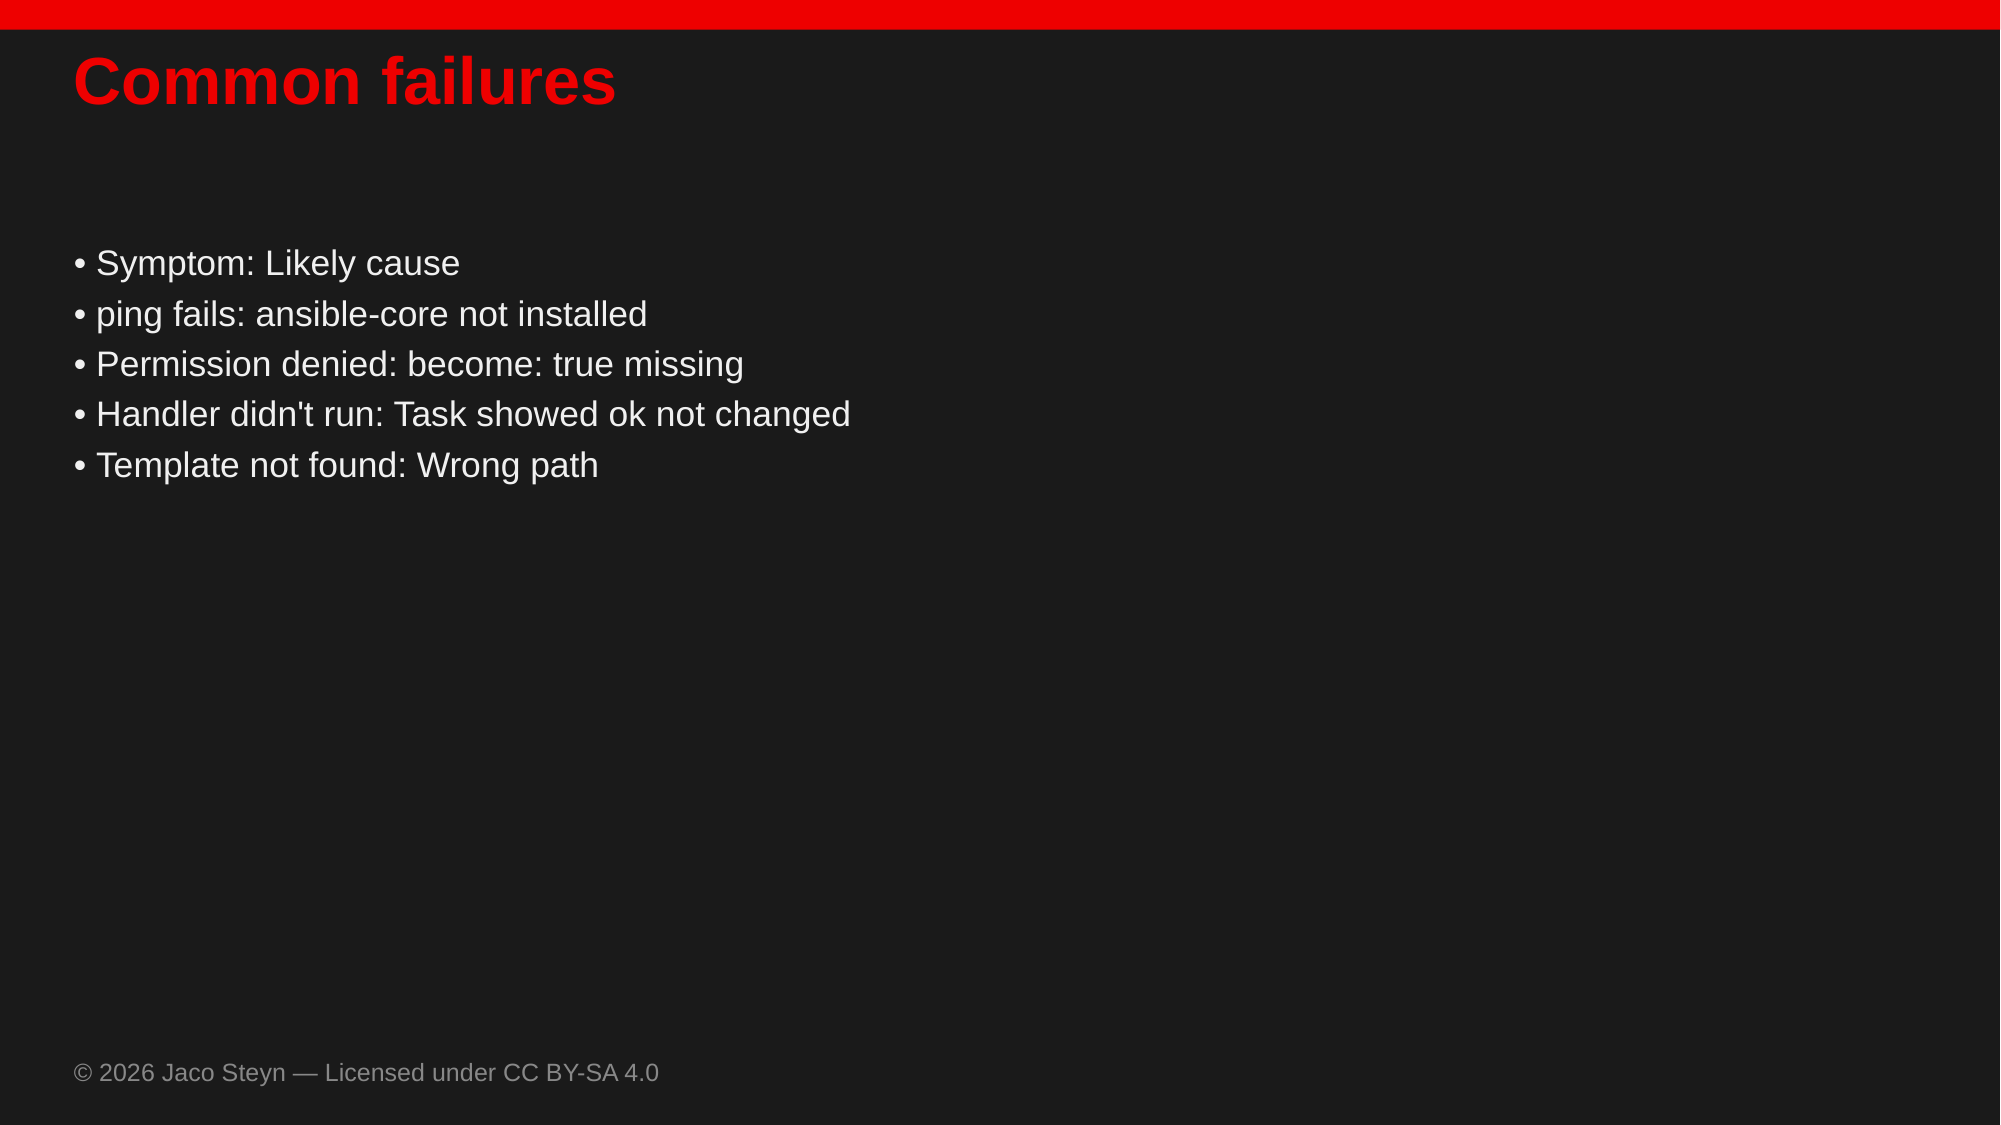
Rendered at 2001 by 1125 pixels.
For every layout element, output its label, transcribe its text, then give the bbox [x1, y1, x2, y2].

text_box © 2026 Jaco Steyn — Licensed under CC BY-SA 4.0 [59, 1051, 1942, 1093]
text_box [0, 0, 2001, 30]
text_box • Symptom: Likely cause • ping fails: ansible-core not installed • Permission denied: become: true missing • Handler didn't run: Task showed ok not changed • Template not found: Wrong path [59, 236, 1942, 1037]
text_box Common failures [59, 36, 1942, 208]
